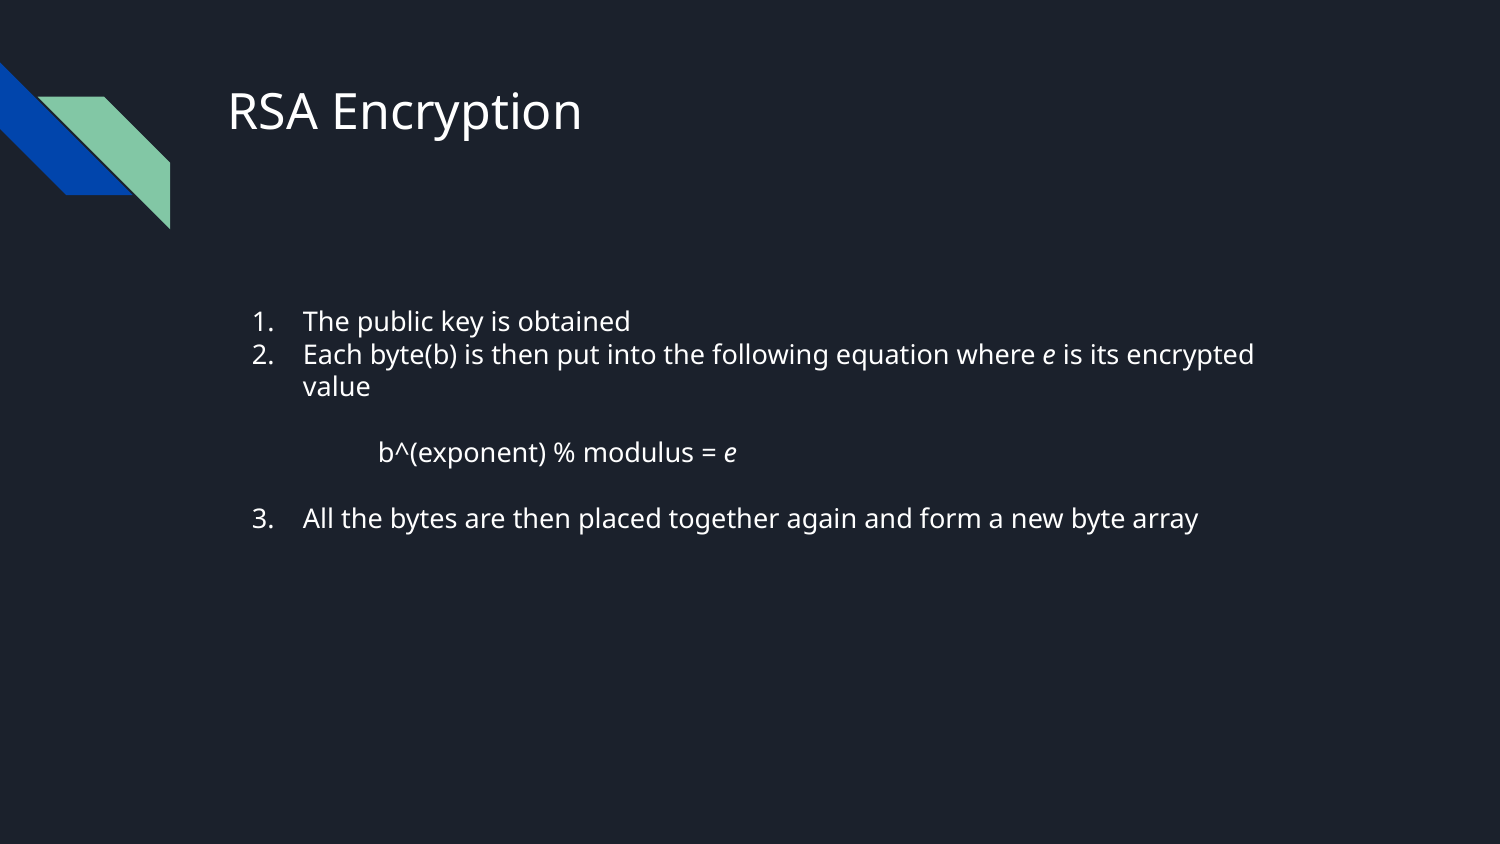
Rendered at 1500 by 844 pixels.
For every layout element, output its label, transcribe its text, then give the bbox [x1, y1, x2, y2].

list The public key is obtained Each byte(b) is then put into the following equation where e is its encrypted value b^(exponent) % modulus = e All the bytes are then placed together again and form a new byte array [212, 257, 1289, 735]
title RSA Encryption [212, 64, 1368, 215]
